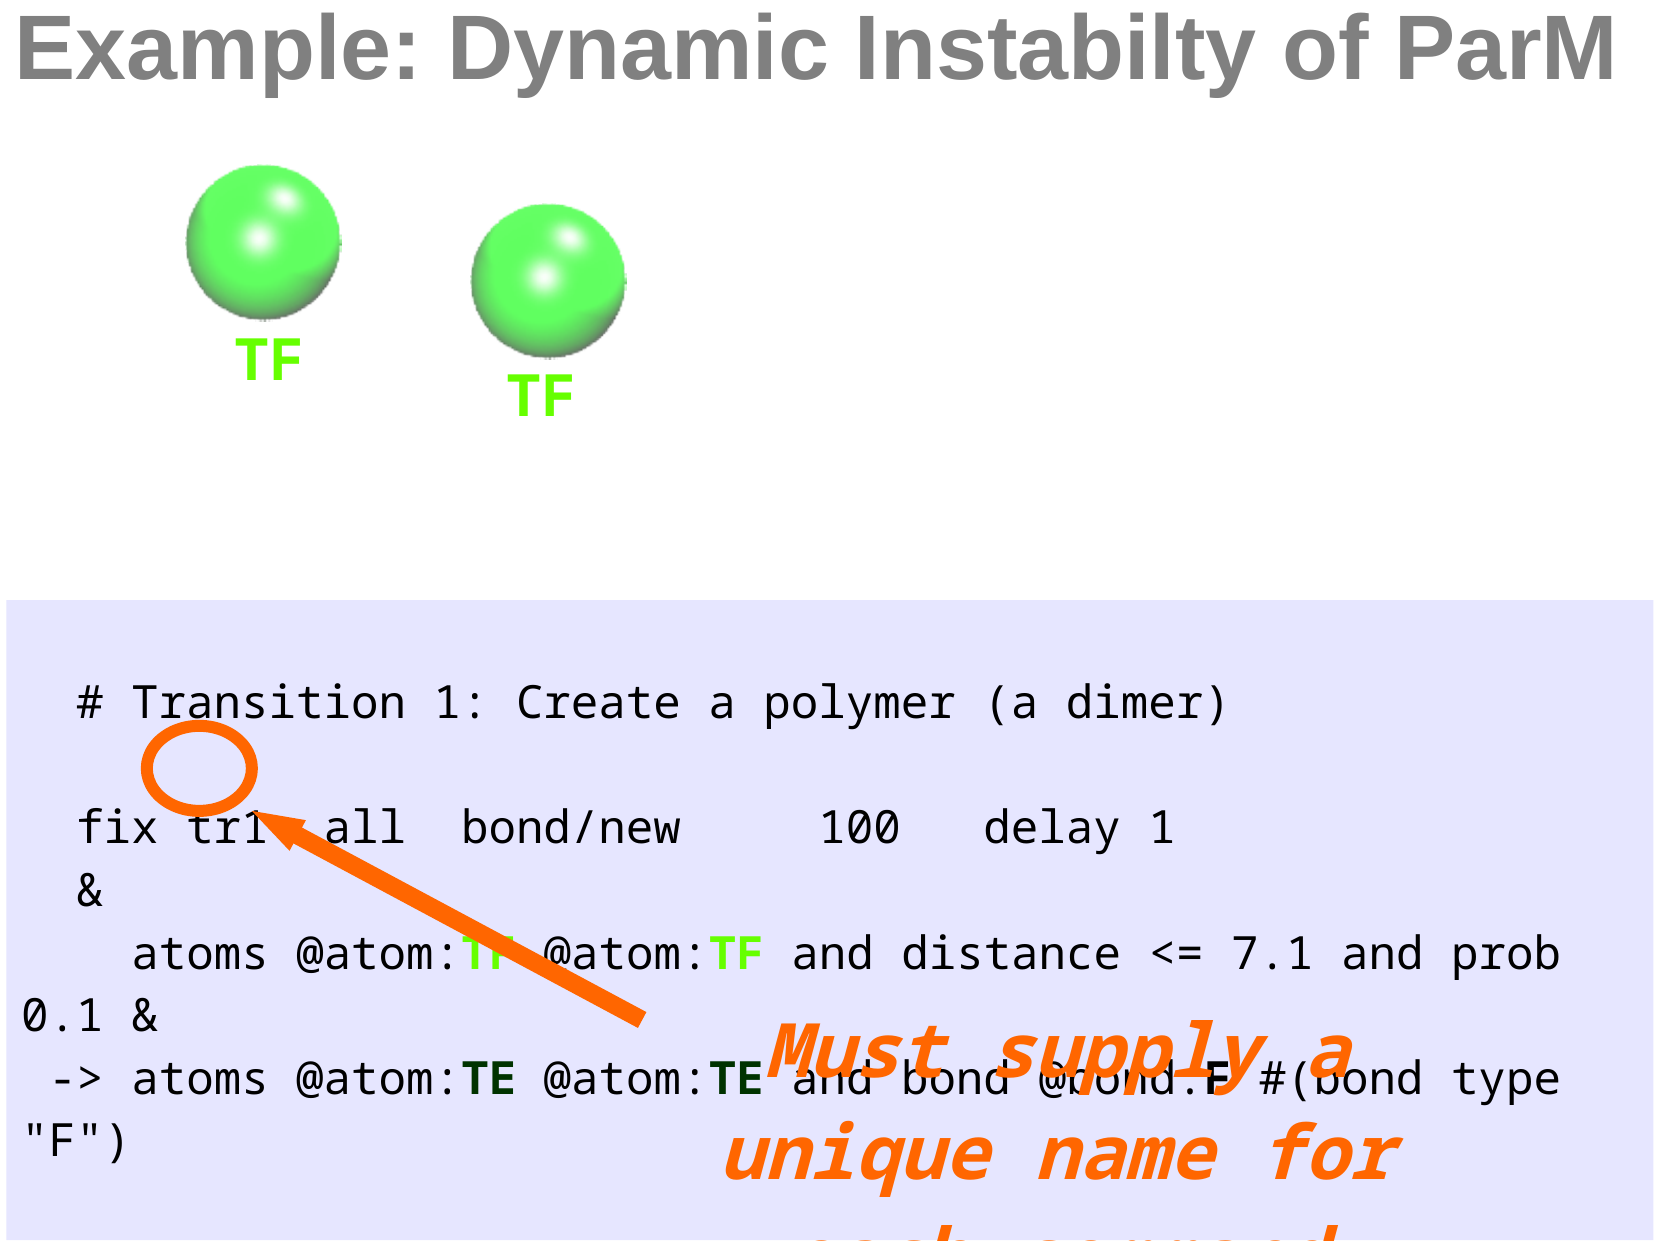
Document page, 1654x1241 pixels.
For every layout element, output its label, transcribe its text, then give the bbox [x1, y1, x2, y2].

text_box TF [436, 346, 647, 420]
text_box # Transition 1: Create a polymer (a dimer) fix tr1 all bond/new 100 delay 1 & atoms @atom:TF @atom:TF and distance <= 7.1 and prob 0.1 & -> atoms @atom:TE @atom:TE and bond @bond:F #(bond type "F") [6, 600, 1654, 1241]
picture [470, 203, 627, 361]
text_box Example: Dynamic Instabilty of ParM [0, 0, 1635, 140]
text_box # Transition 1: Create a polymer (a dimer) fix tr1 all bond/new 100 delay 1 & atoms @atom:TF @atom:TF and distance <= 7.1 and prob 0.1 & -> atoms @atom:TE @atom:TE and bond @bond:F #(bond type "F") [948, 1230, 1326, 1241]
picture [185, 164, 342, 311]
text_box TF [165, 311, 376, 385]
text_box Must supply a unique name for each command (eg.“tr1”) [644, 990, 1471, 1230]
